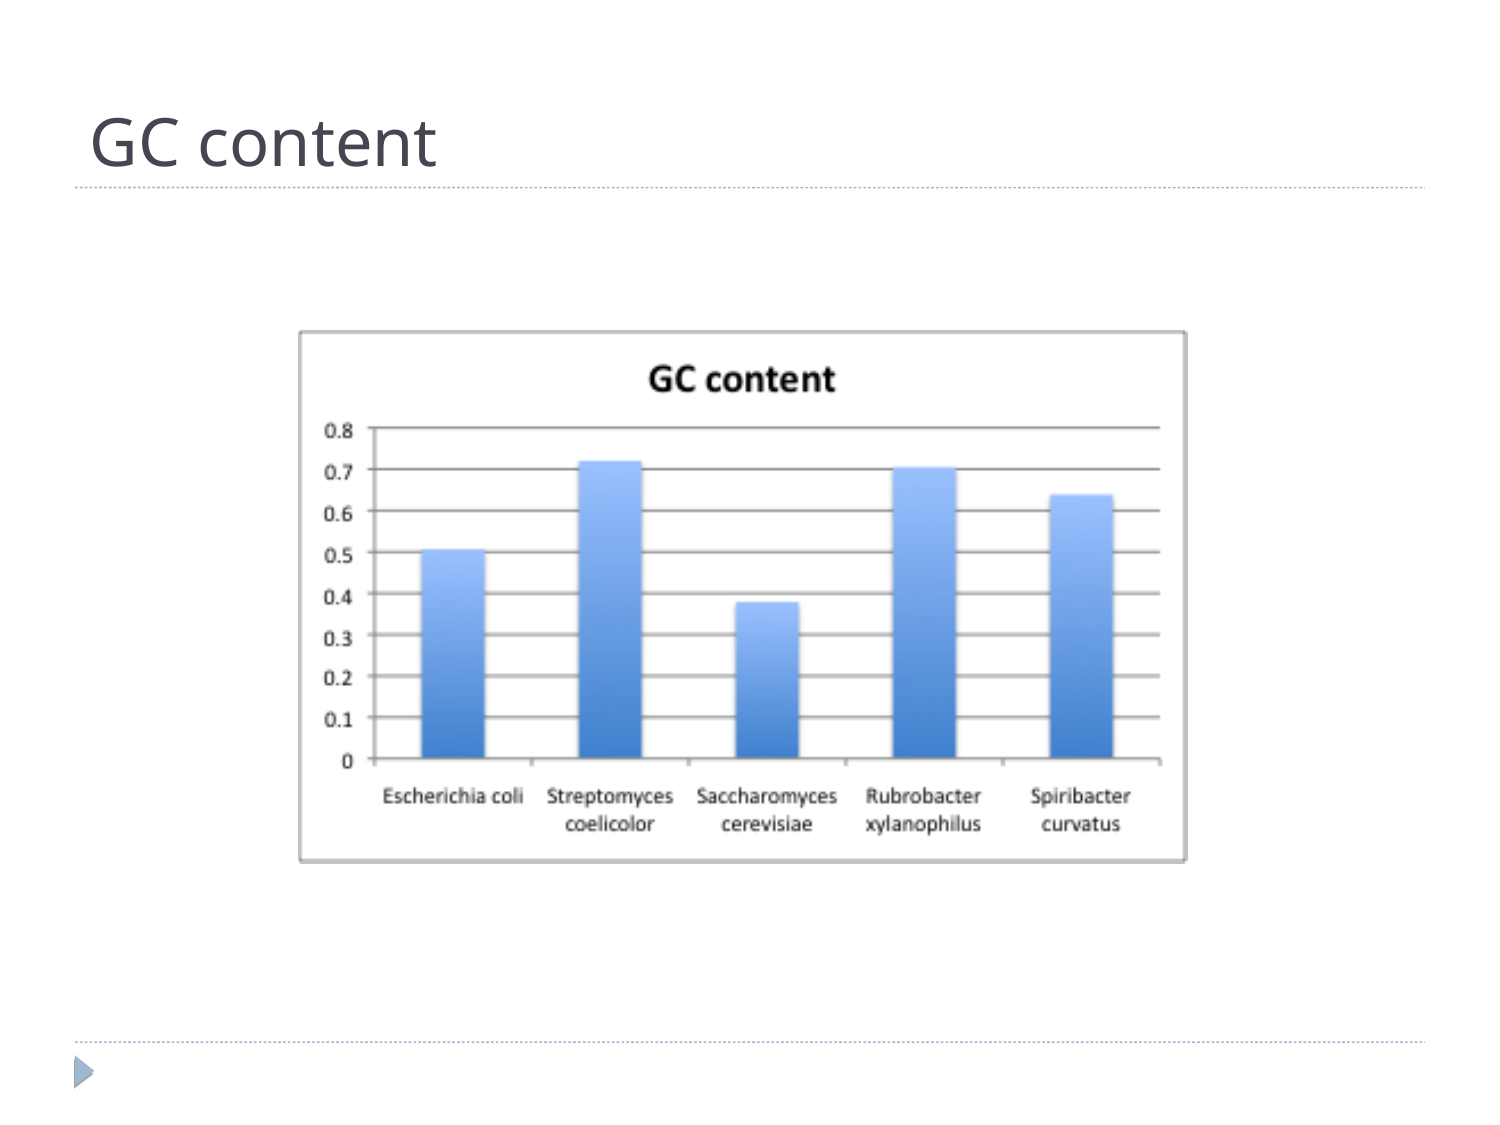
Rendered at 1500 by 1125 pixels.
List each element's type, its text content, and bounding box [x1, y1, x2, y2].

picture [298, 330, 1188, 864]
text_box GC content [75, 24, 1425, 188]
